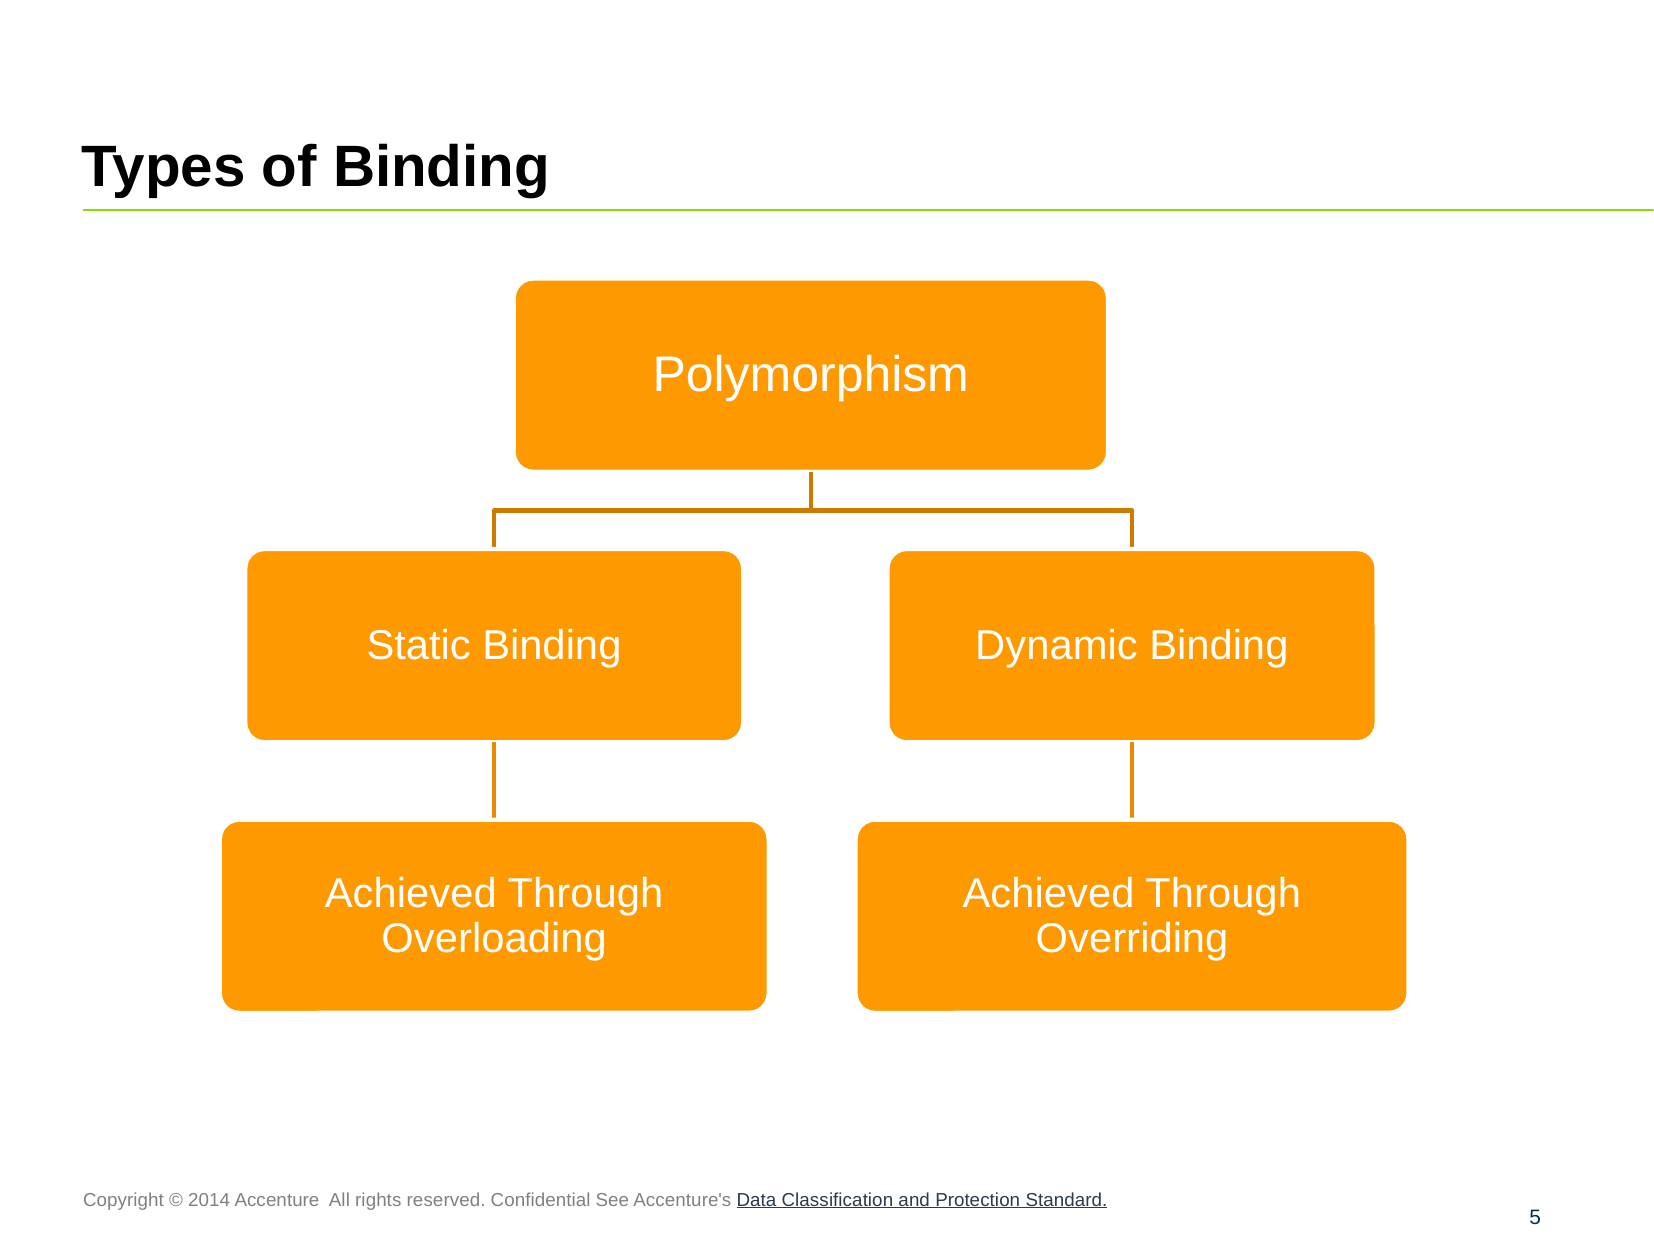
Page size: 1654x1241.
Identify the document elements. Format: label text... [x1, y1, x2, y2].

text_box Static Binding [245, 549, 744, 743]
title Types of Binding [81, 56, 1654, 199]
text_box Dynamic Binding [887, 549, 1377, 743]
text_box Polymorphism [513, 278, 1108, 472]
text_box Achieved Through Overloading [219, 819, 769, 1013]
text_box Achieved Through Overriding [855, 819, 1409, 1013]
text_box 5 [1529, 1182, 1645, 1229]
